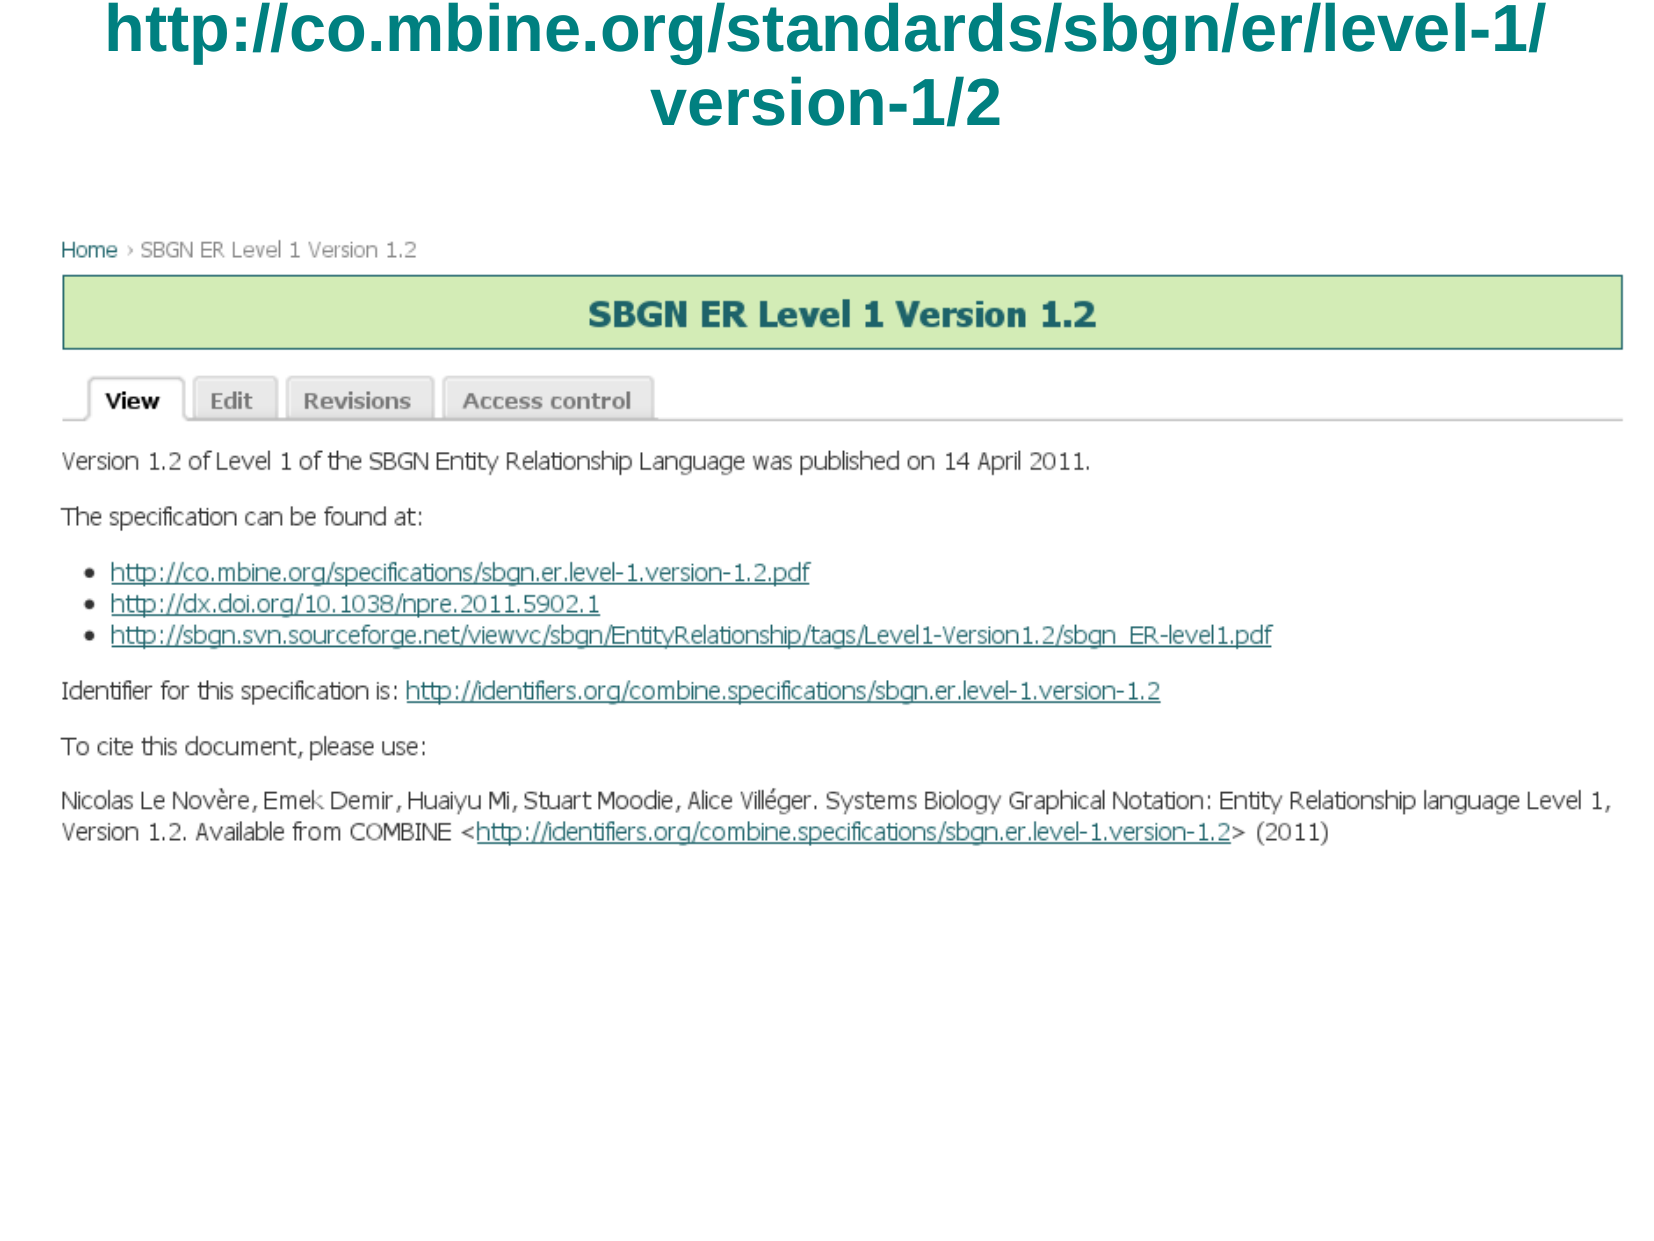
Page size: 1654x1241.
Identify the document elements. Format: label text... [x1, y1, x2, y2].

picture [33, 230, 1632, 900]
title http://co.mbine.org/standards/sbgn/er/level-1/version-1/2 [0, 0, 1654, 141]
